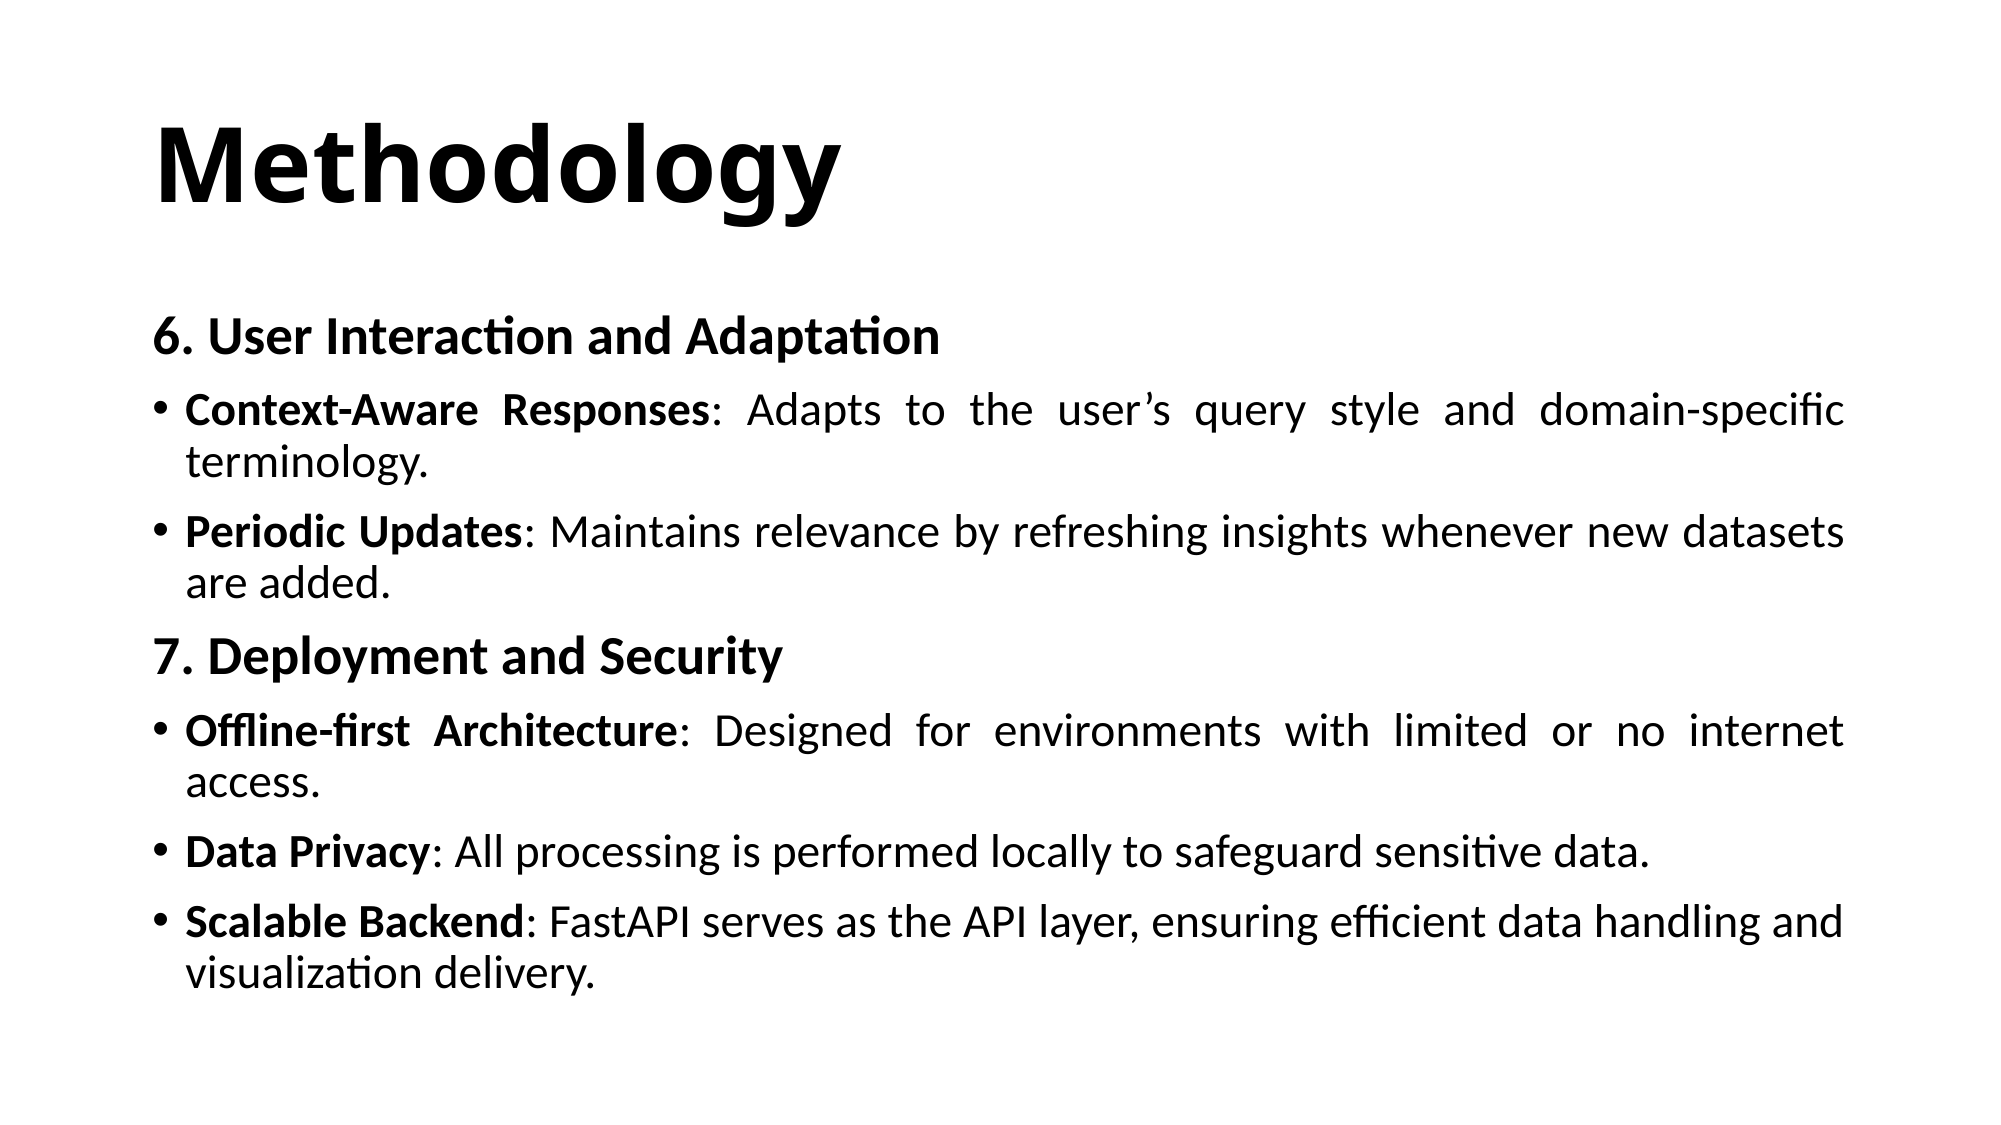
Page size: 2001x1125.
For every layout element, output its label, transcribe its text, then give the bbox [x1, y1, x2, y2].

title Methodology [137, 59, 1863, 278]
list 6. User Interaction and Adaptation Context-Aware Responses: Adapts to the user’s query style and domain-specific terminology. Periodic Updates: Maintains relevance by refreshing insights whenever new datasets are added. 7. Deployment and Security Offline-first Architecture: Designed for environments with limited or no internet access. Data Privacy: All processing is performed locally to safeguard sensitive data. Scalable Backend: FastAPI serves as the API layer, ensuring efficient data handling and visualization delivery. [137, 299, 1863, 1014]
